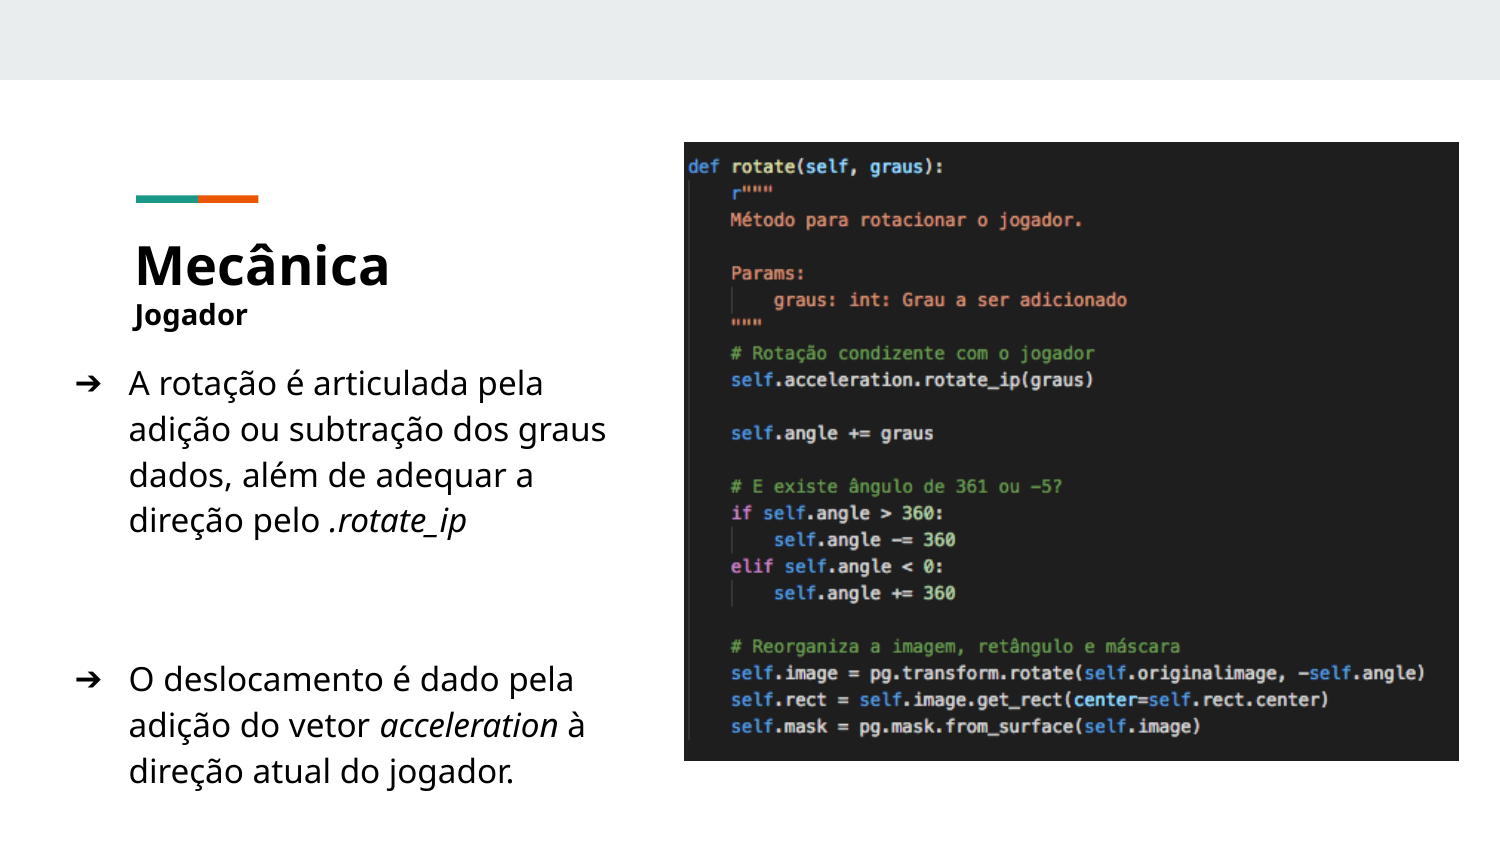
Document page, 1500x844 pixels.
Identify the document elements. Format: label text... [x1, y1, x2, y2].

list A rotação é articulada pela adição ou subtração dos graus dados, além de adequar a direção pelo .rotate_ip O deslocamento é dado pela adição do vetor acceleration à direção atual do jogador. [38, 341, 658, 712]
title Mecânica Jogador [119, 216, 684, 305]
picture [684, 142, 1459, 761]
